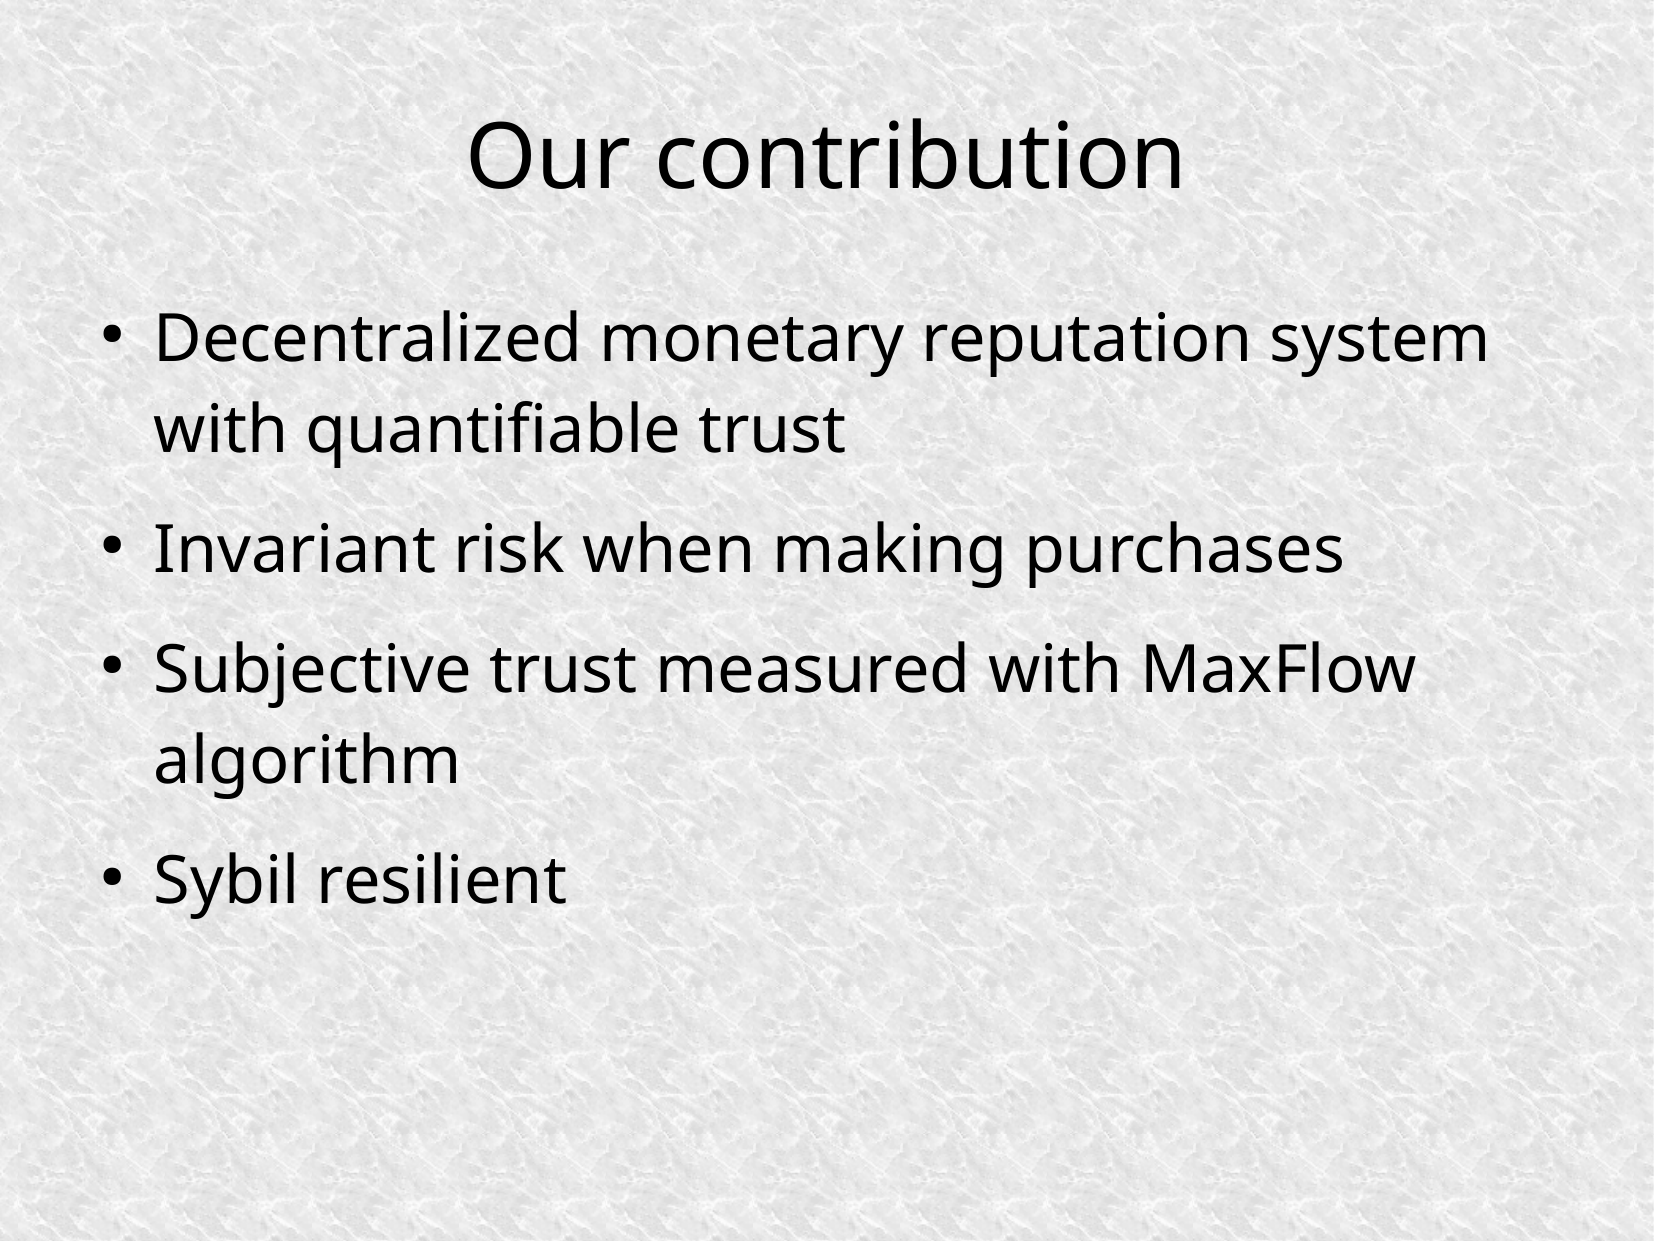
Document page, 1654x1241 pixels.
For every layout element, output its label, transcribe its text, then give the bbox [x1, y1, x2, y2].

picture [0, 0, 1654, 1241]
list Decentralized monetary reputation system with quantifiable trust Invariant risk when making purchases Subjective trust measured with MaxFlow algorithm Sybil resilient [82, 290, 1571, 1010]
title Our contribution [82, 49, 1571, 257]
